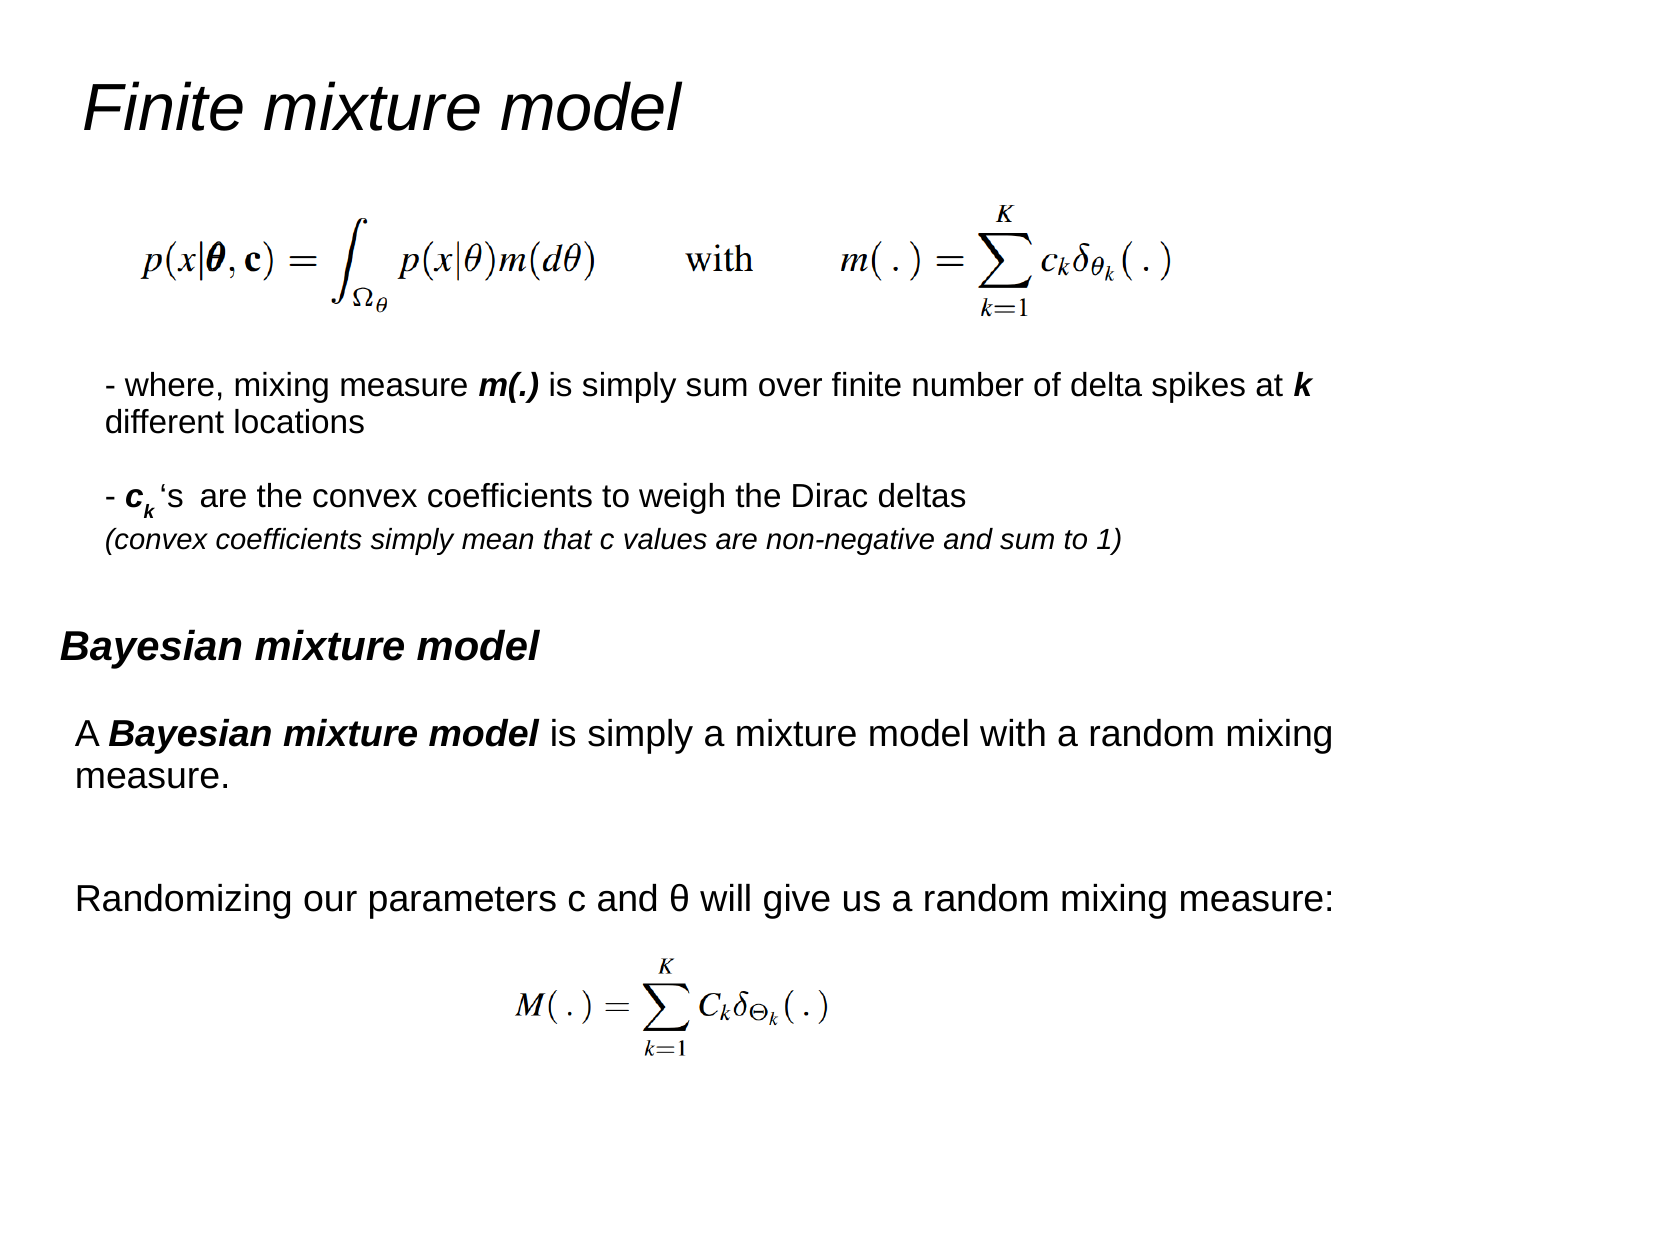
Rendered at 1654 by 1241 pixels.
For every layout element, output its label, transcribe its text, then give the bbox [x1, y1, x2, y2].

text_box - where, mixing measure m(.) is simply sum over finite number of delta spikes at k different locations - ck ‘s are the convex coefficients to weigh the Dirac deltas (convex coefficients simply mean that c values are non-negative and sum to 1) [90, 359, 1396, 601]
picture [501, 946, 841, 1066]
text_box Randomizing our parameters c and θ will give us a random mixing measure: [60, 870, 1366, 927]
text_box A Bayesian mixture model is simply a mixture model with a random mixing measure. [60, 705, 1441, 804]
picture [123, 179, 1186, 347]
text_box Bayesian mixture model [45, 615, 1231, 723]
title Finite mixture model [82, 49, 1306, 166]
